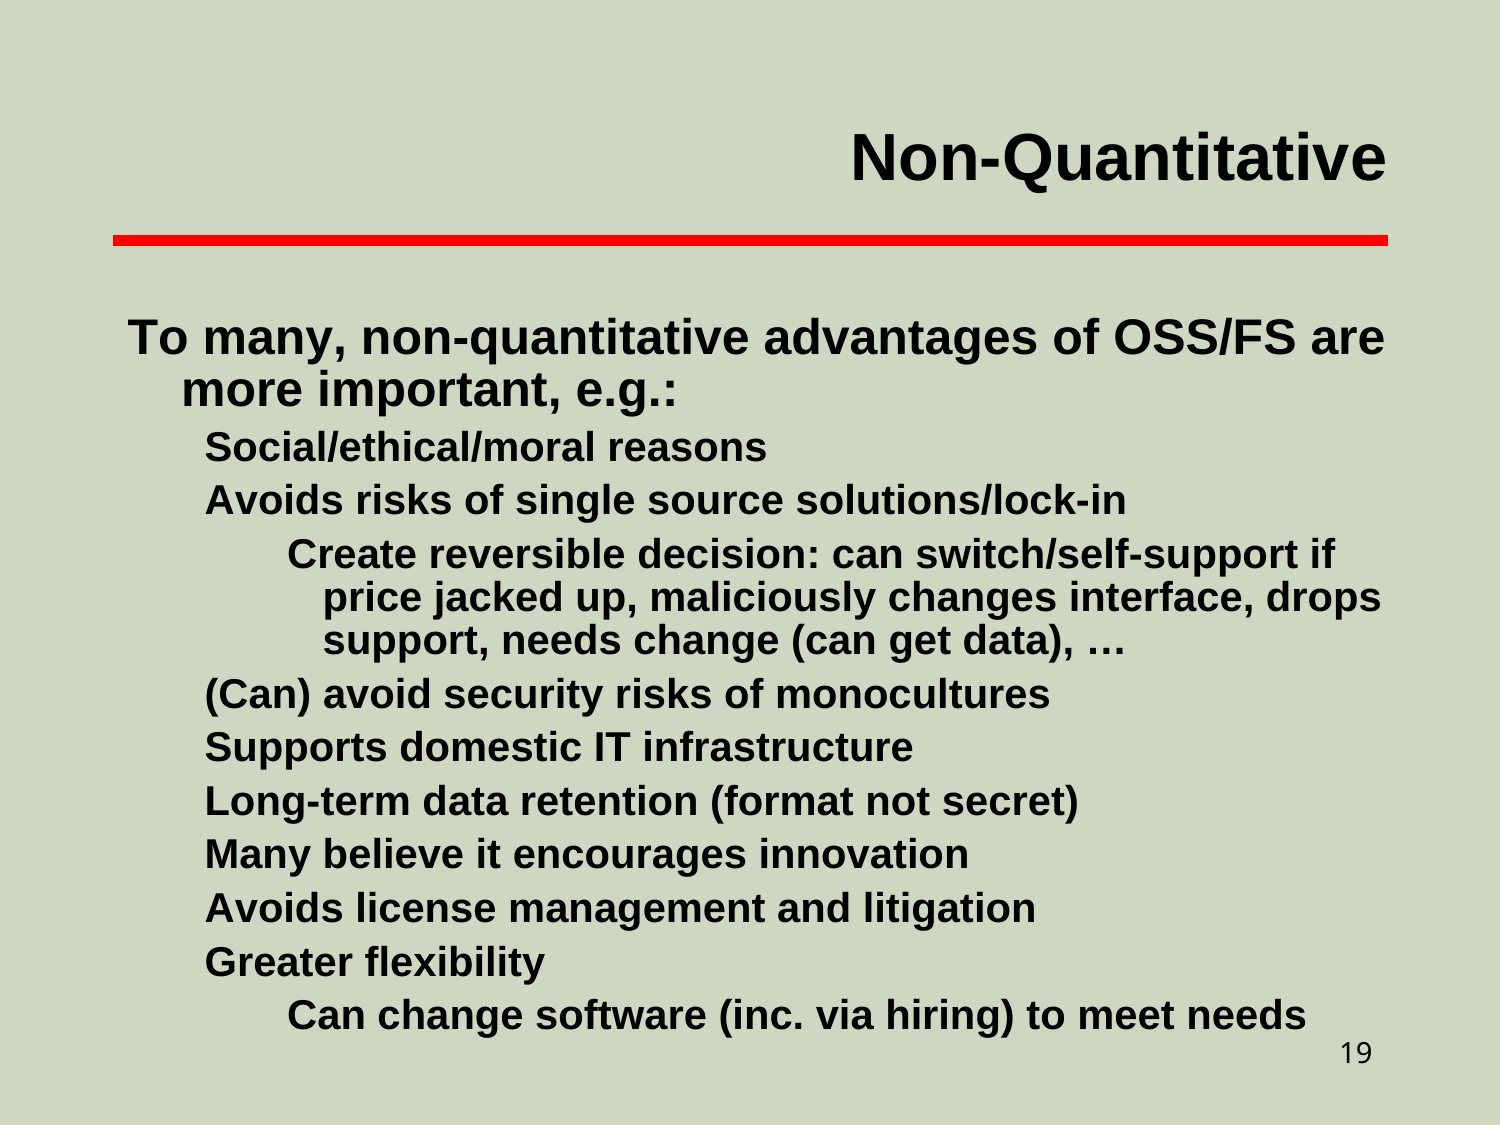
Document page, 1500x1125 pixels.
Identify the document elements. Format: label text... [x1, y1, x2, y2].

title Non-Quantitative [337, 85, 1388, 224]
list To many, non-quantitative advantages of OSS/FS are more important, e.g.: Social/ethical/moral reasons Avoids risks of single source solutions/lock-in Create reversible decision: can switch/self-support if price jacked up, maliciously changes interface, drops support, needs change (can get data), … (Can) avoid security risks of monocultures Supports domestic IT infrastructure Long-term data retention (format not secret) Many believe it encourages innovation Avoids license management and litigation Greater flexibility Can change software (inc. via hiring) to meet needs [110, 312, 1391, 1057]
